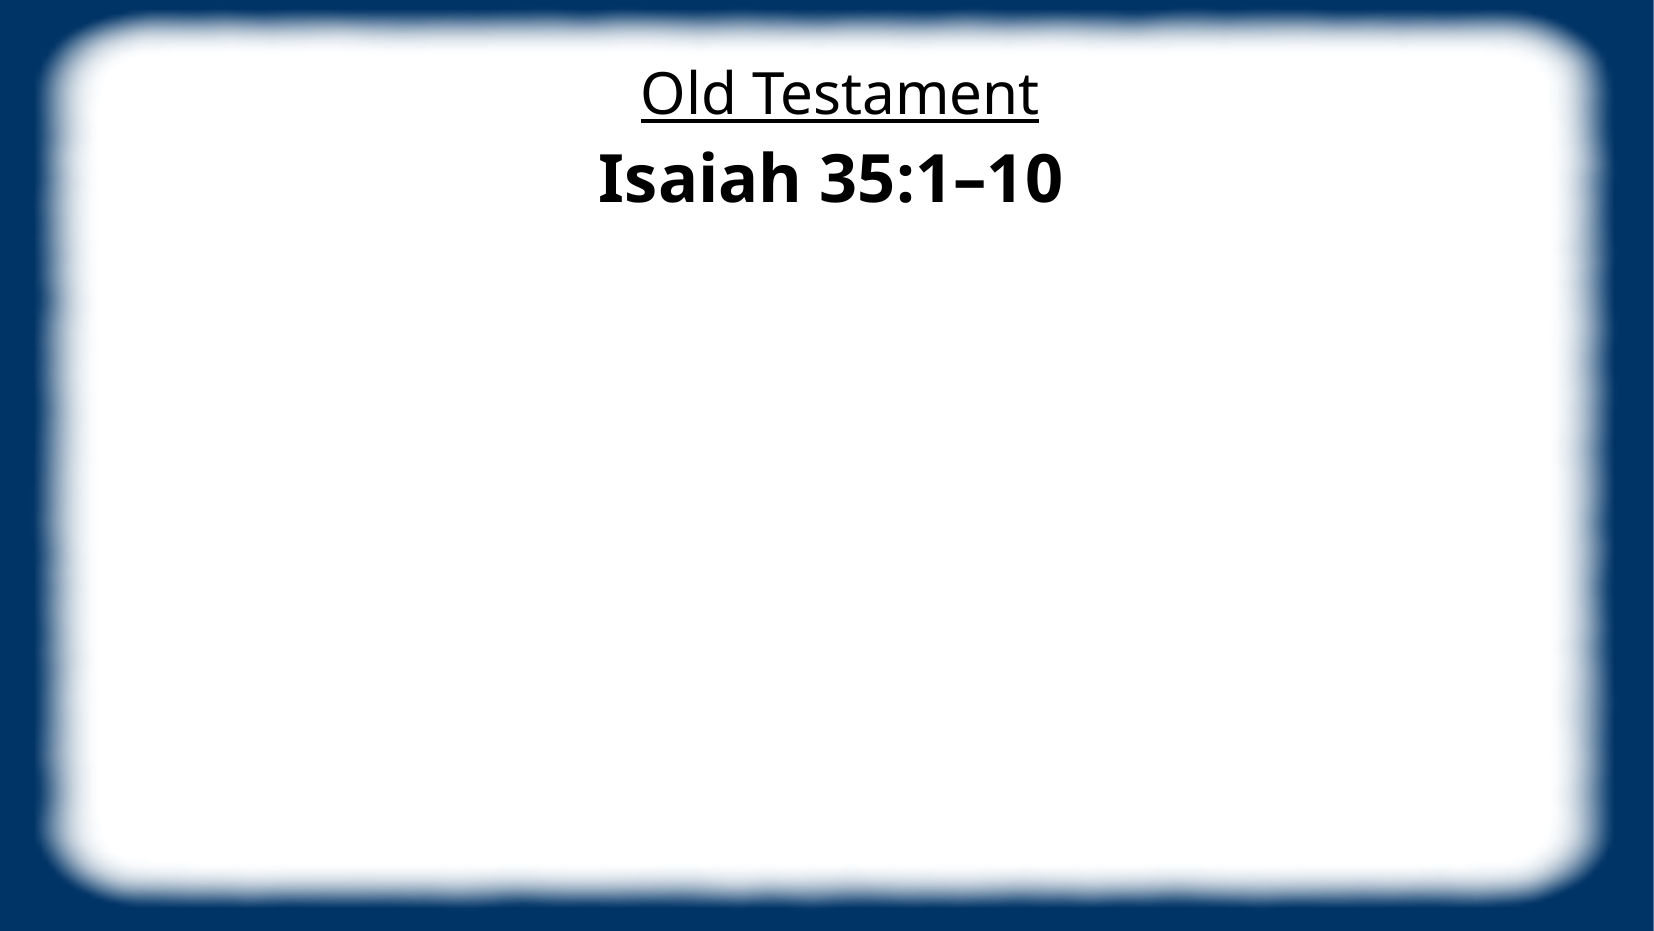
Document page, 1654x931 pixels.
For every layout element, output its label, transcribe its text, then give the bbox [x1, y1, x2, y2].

text_box Old Testament Isaiah 35:1–10 [105, 45, 1576, 226]
picture [0, 0, 1654, 931]
